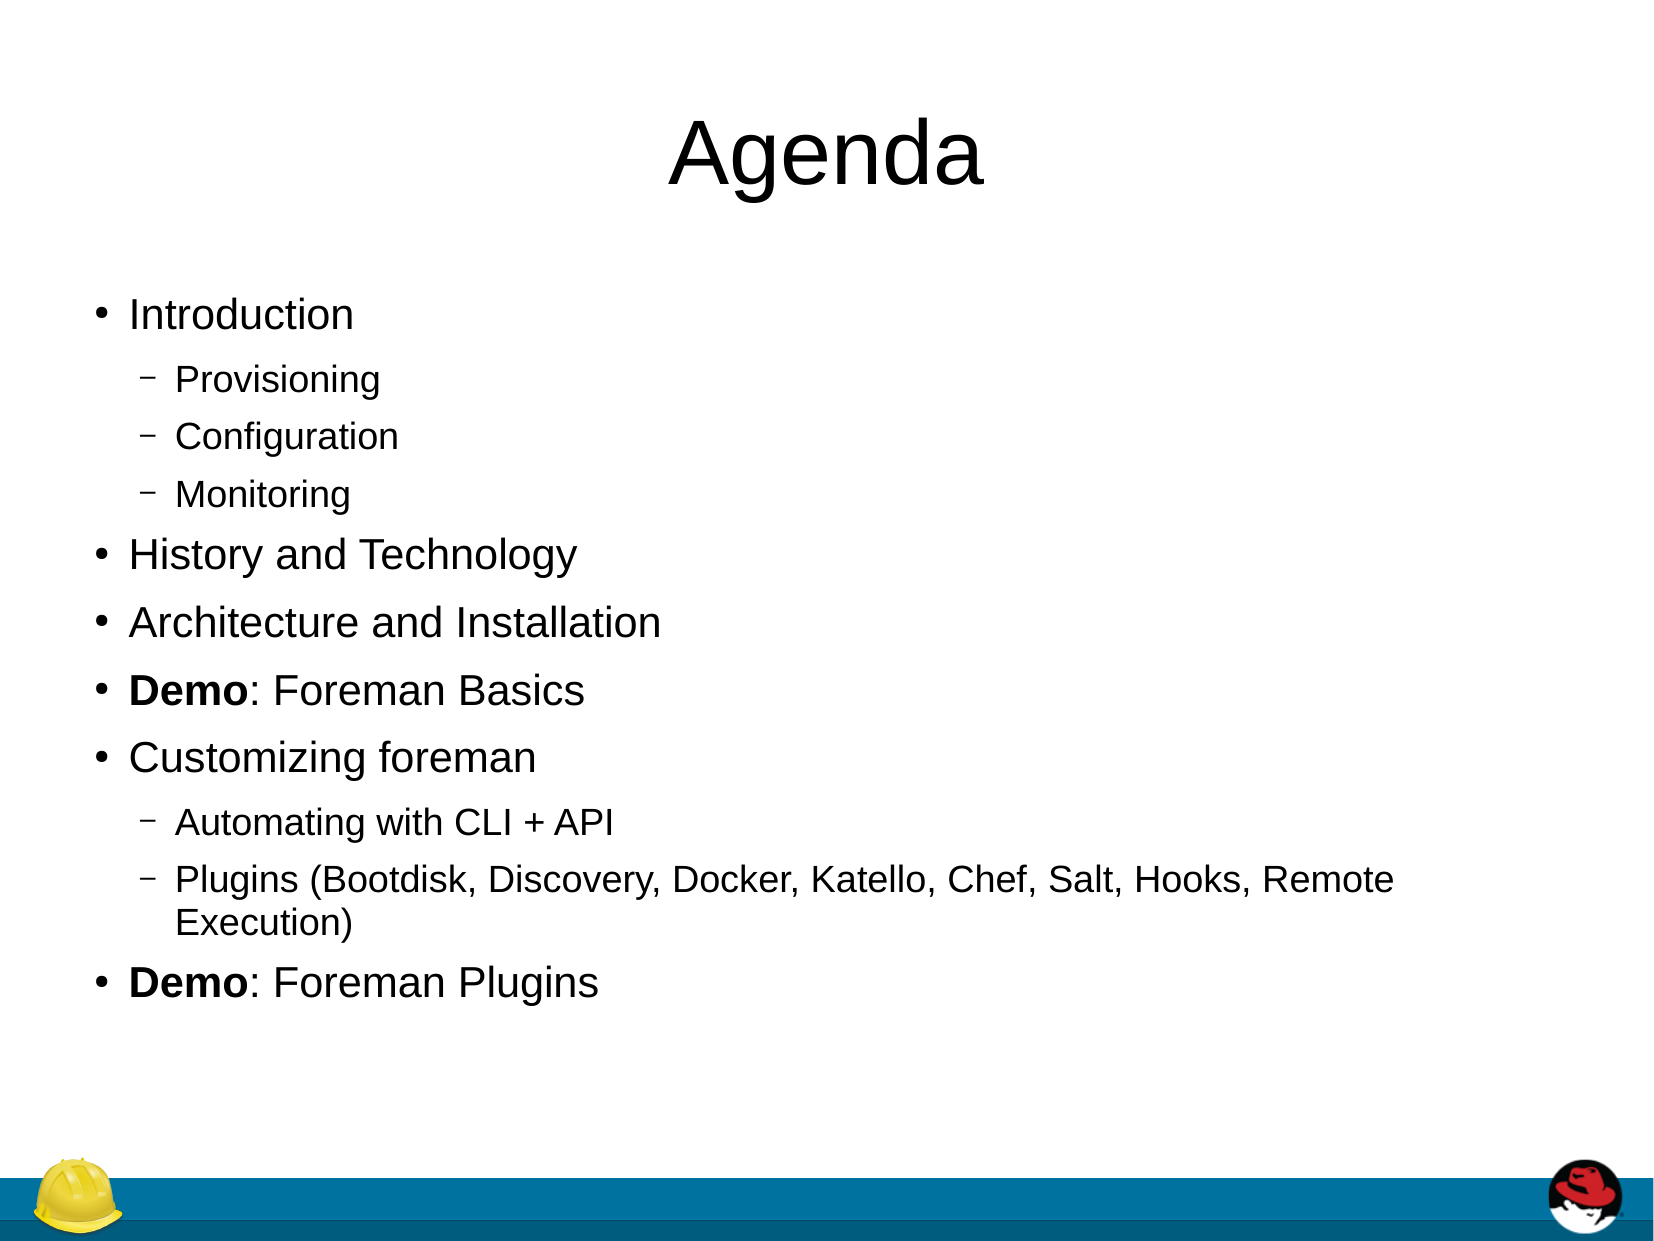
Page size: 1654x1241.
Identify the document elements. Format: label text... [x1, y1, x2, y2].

picture [23, 1145, 130, 1235]
picture [1547, 1157, 1630, 1233]
title Agenda [82, 49, 1571, 257]
list Introduction Provisioning Configuration Monitoring History and Technology Architecture and Installation Demo: Foreman Basics Customizing foreman Automating with CLI + API Plugins (Bootdisk, Discovery, Docker, Katello, Chef, Salt, Hooks, Remote Execution) Demo: Foreman Plugins [82, 290, 1571, 1010]
